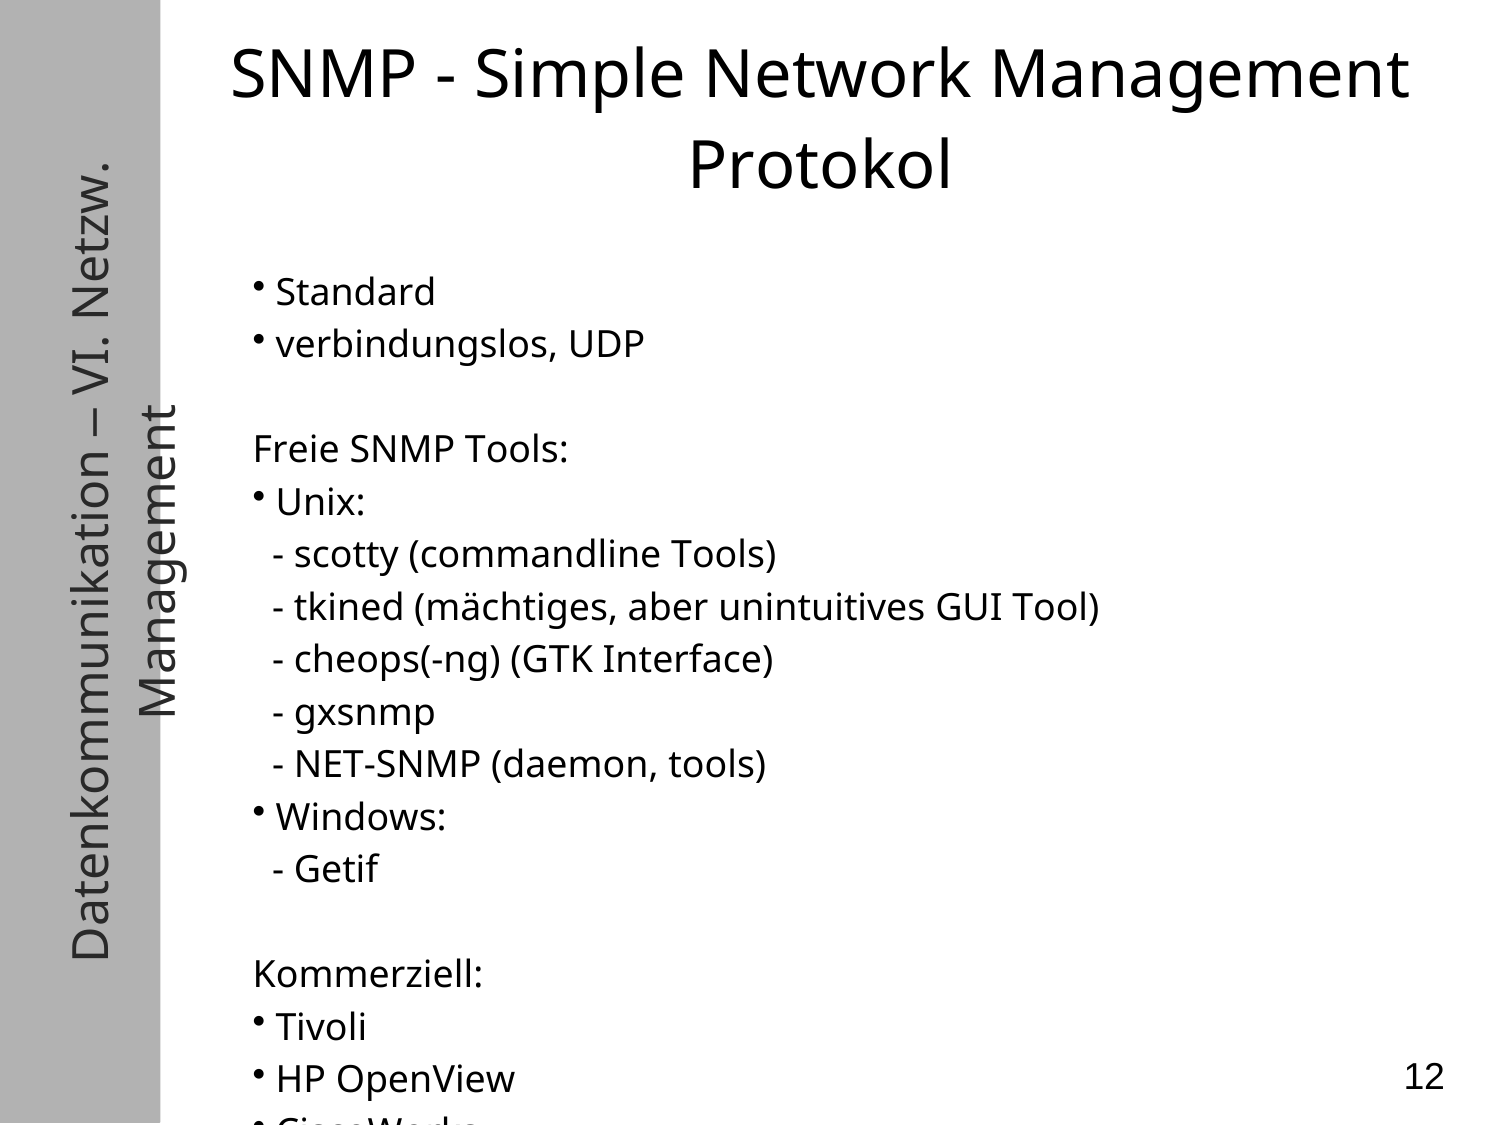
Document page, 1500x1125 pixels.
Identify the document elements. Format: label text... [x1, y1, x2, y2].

text_box Datenkommunikation – VI. Netzw. Management [47, 1, 178, 1124]
text_box SNMP - Simple Network Management Protokol [234, 31, 1407, 203]
text_box <number> [1403, 1056, 1479, 1106]
text_box Standard verbindungslos, UDP Freie SNMP Tools: Unix: - scotty (commandline Tools) - tkined (mächtiges, aber unintuitives GUI Tool) - cheops(-ng) (GTK Interface) - gxsnmp - NET-SNMP (daemon, tools) Windows: - Getif Kommerziell: Tivoli HP OpenView CiscoWorks [237, 205, 1448, 1027]
text_box [0, 0, 160, 1123]
